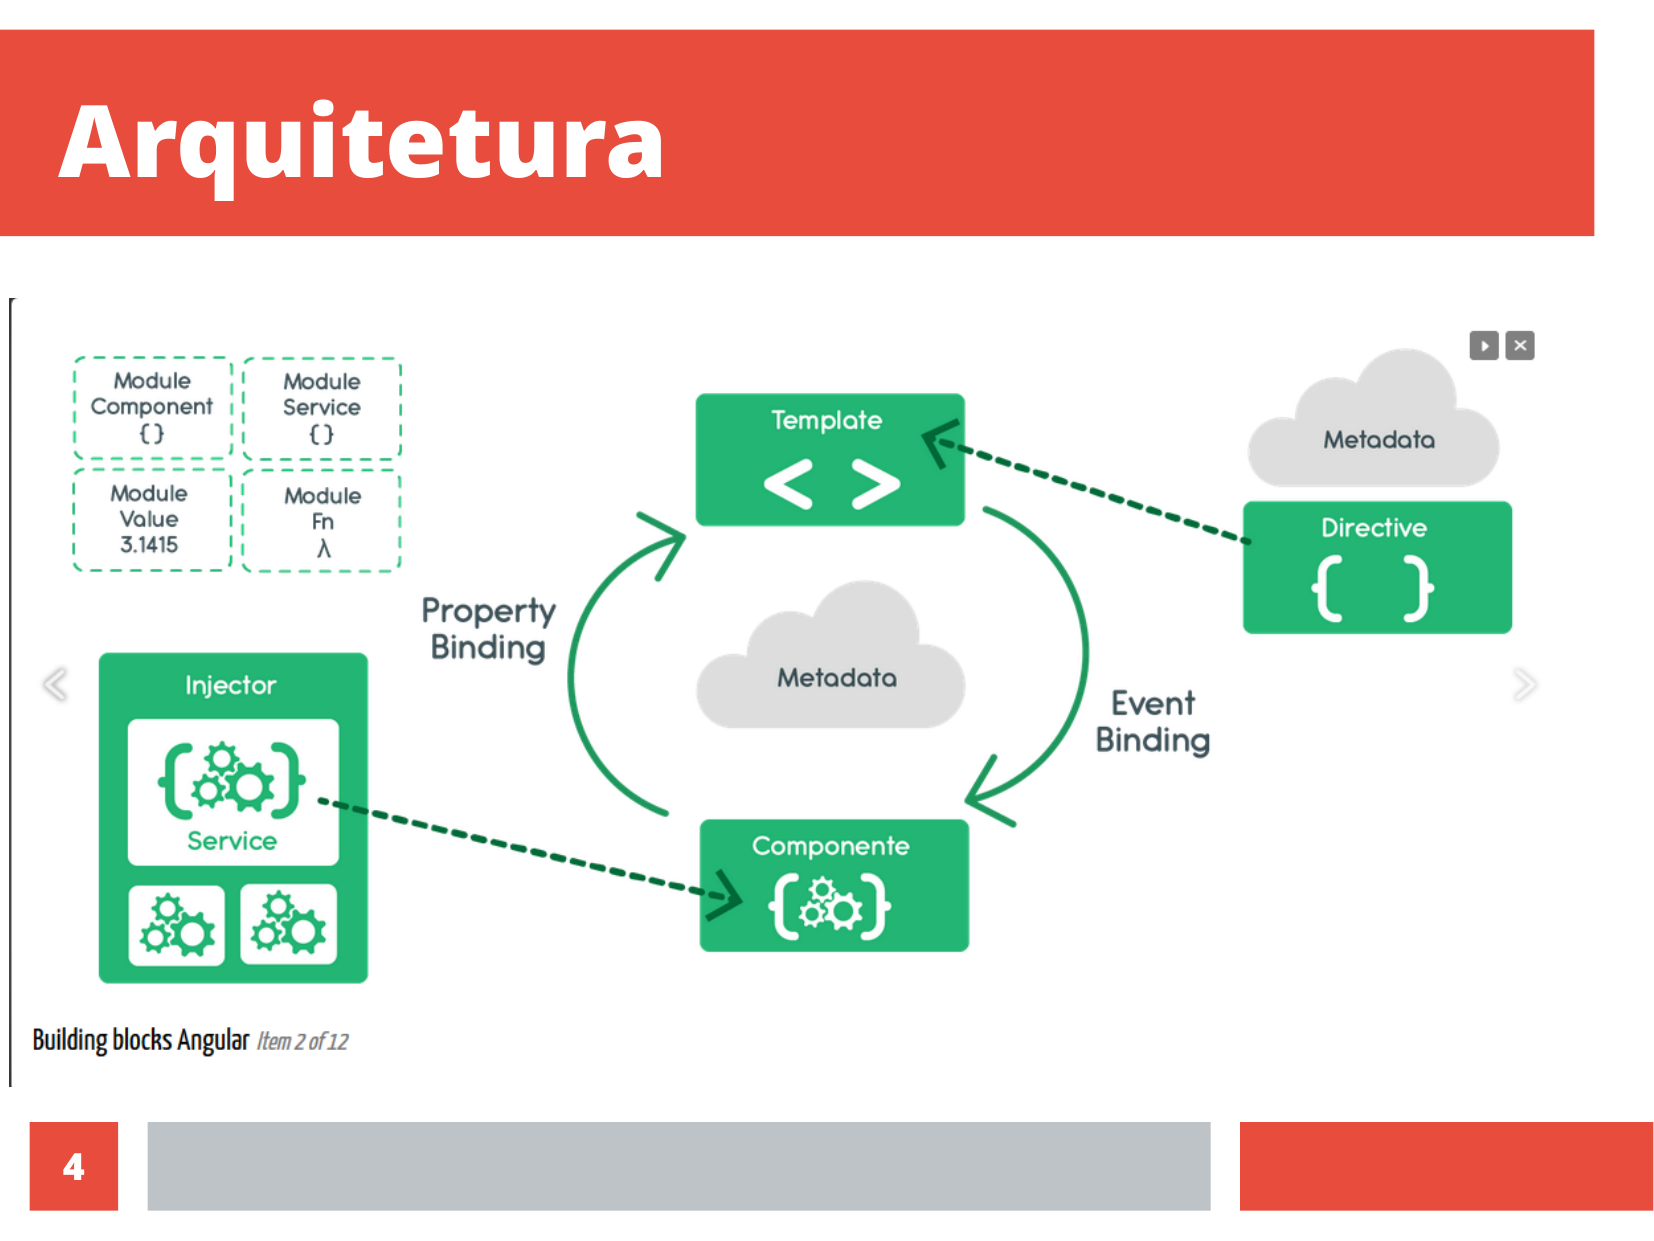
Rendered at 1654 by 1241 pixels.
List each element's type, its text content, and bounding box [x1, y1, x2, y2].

picture [9, 298, 1552, 1087]
title Arquitetura [59, 59, 1595, 207]
